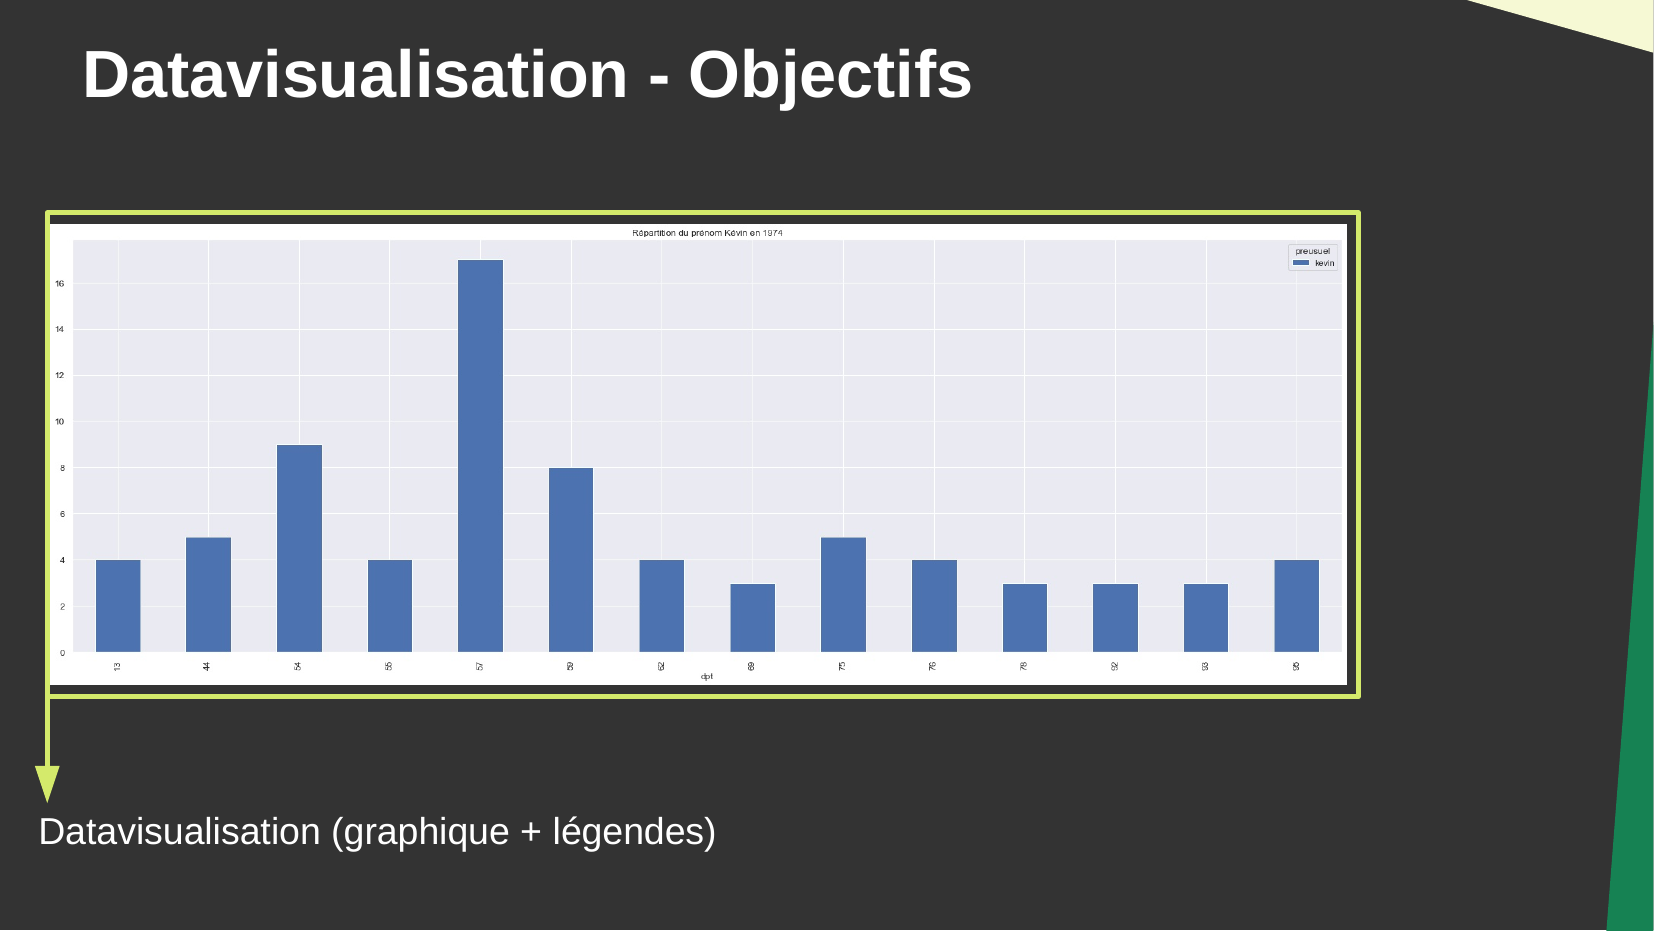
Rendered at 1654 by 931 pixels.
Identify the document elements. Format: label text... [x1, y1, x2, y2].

picture [50, 224, 1347, 686]
title Datavisualisation - Objectifs [82, 37, 1571, 122]
text_box [1466, 0, 1654, 53]
text_box [1606, 315, 1654, 931]
text_box Datavisualisation (graphique + légendes) [23, 803, 733, 860]
